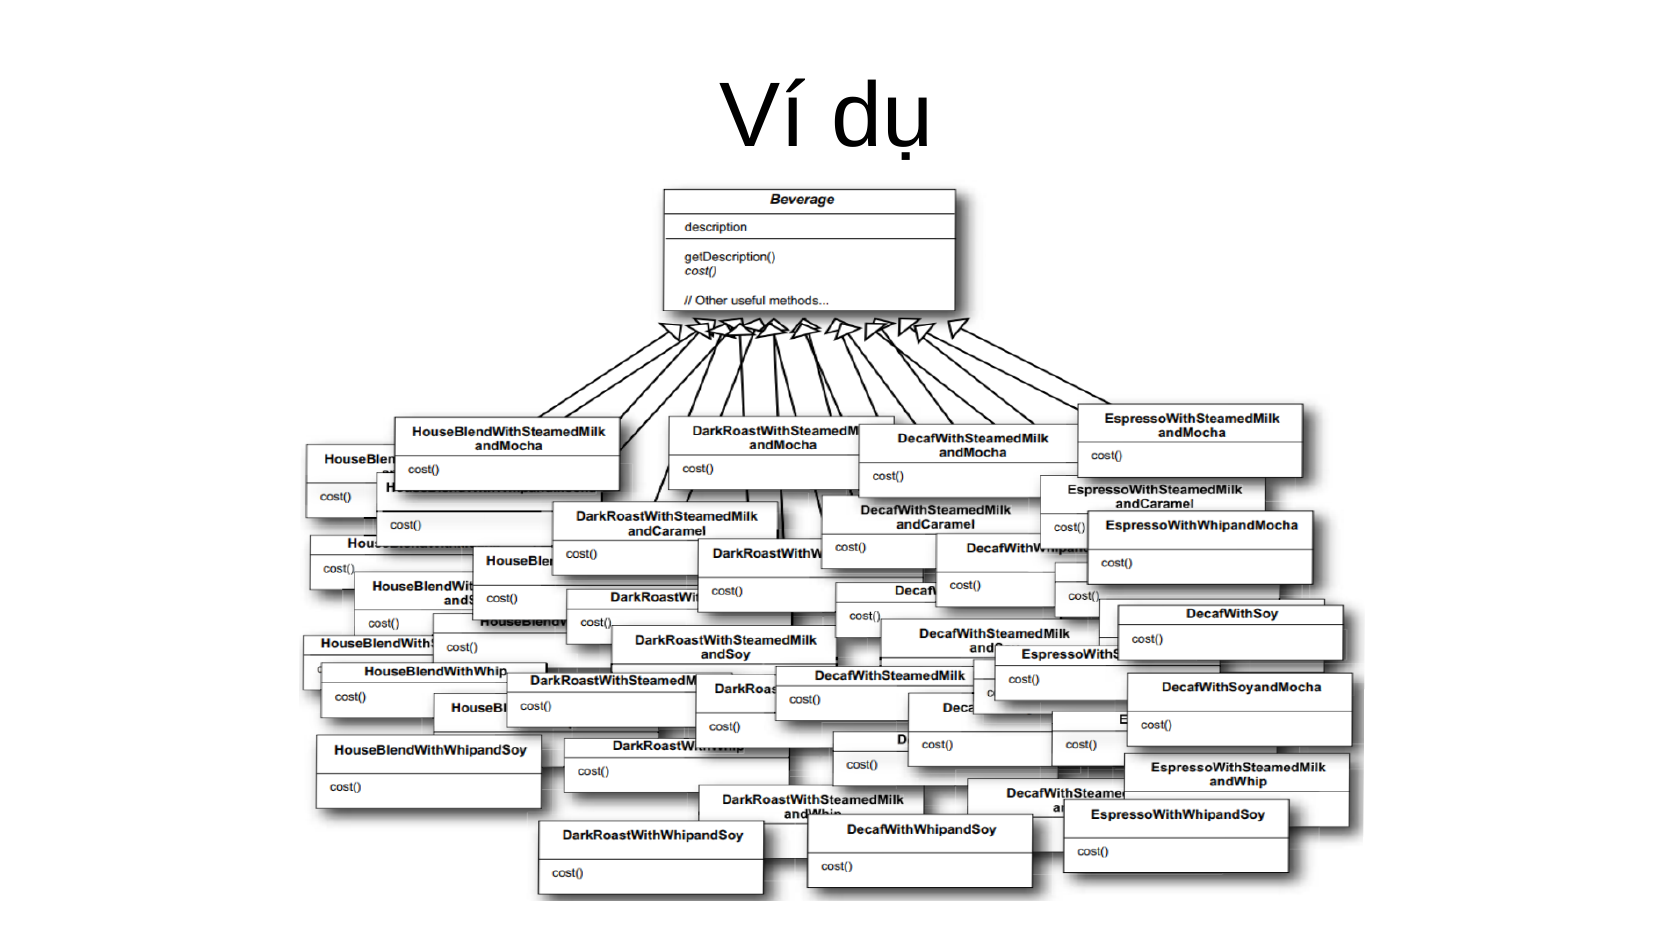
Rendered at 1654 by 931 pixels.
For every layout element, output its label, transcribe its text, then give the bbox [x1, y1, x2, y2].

picture [297, 180, 1366, 901]
title Ví dụ [82, 37, 1571, 193]
